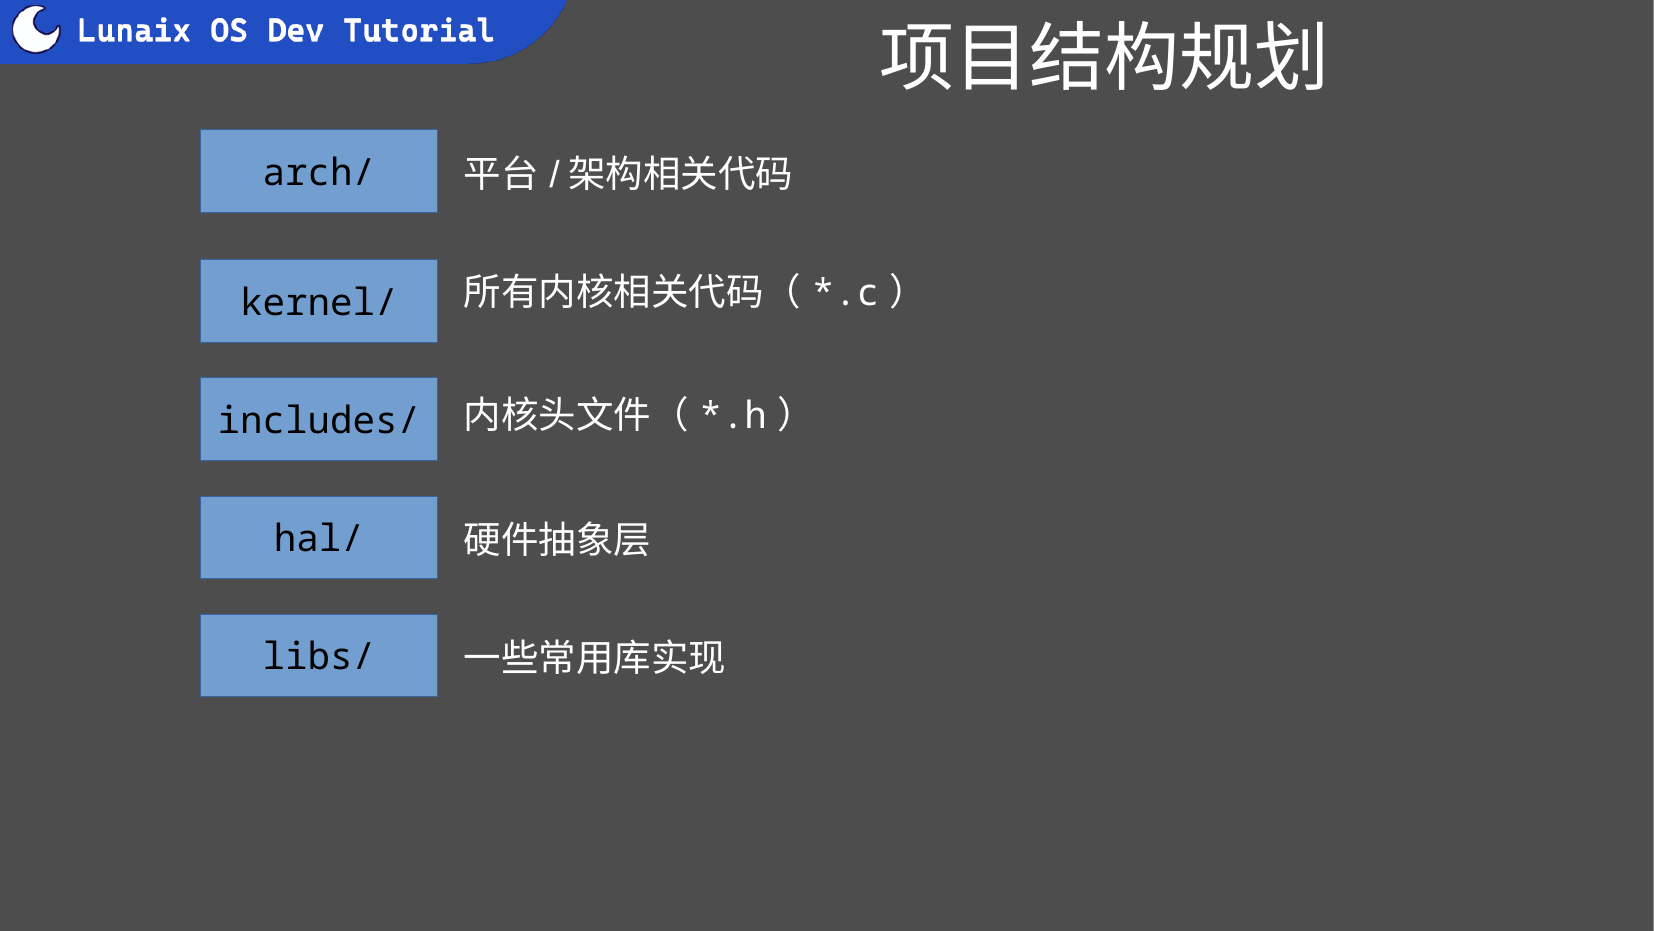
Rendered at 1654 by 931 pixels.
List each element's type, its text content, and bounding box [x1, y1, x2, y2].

text_box 一些常用库实现 [448, 620, 875, 697]
text_box libs/ [200, 614, 438, 697]
text_box arch/ [200, 129, 438, 213]
text_box 平台/架构相关代码 [448, 136, 875, 213]
text_box 内核头文件（*.h） [448, 377, 875, 455]
picture [0, 0, 1654, 931]
text_box hal/ [200, 496, 438, 579]
text_box kernel/ [200, 259, 438, 343]
text_box includes/ [200, 377, 438, 461]
title 项目结构规划 [566, 0, 1642, 107]
text_box 所有内核相关代码（*.c） [448, 254, 981, 343]
text_box 硬件抽象层 [448, 502, 875, 579]
